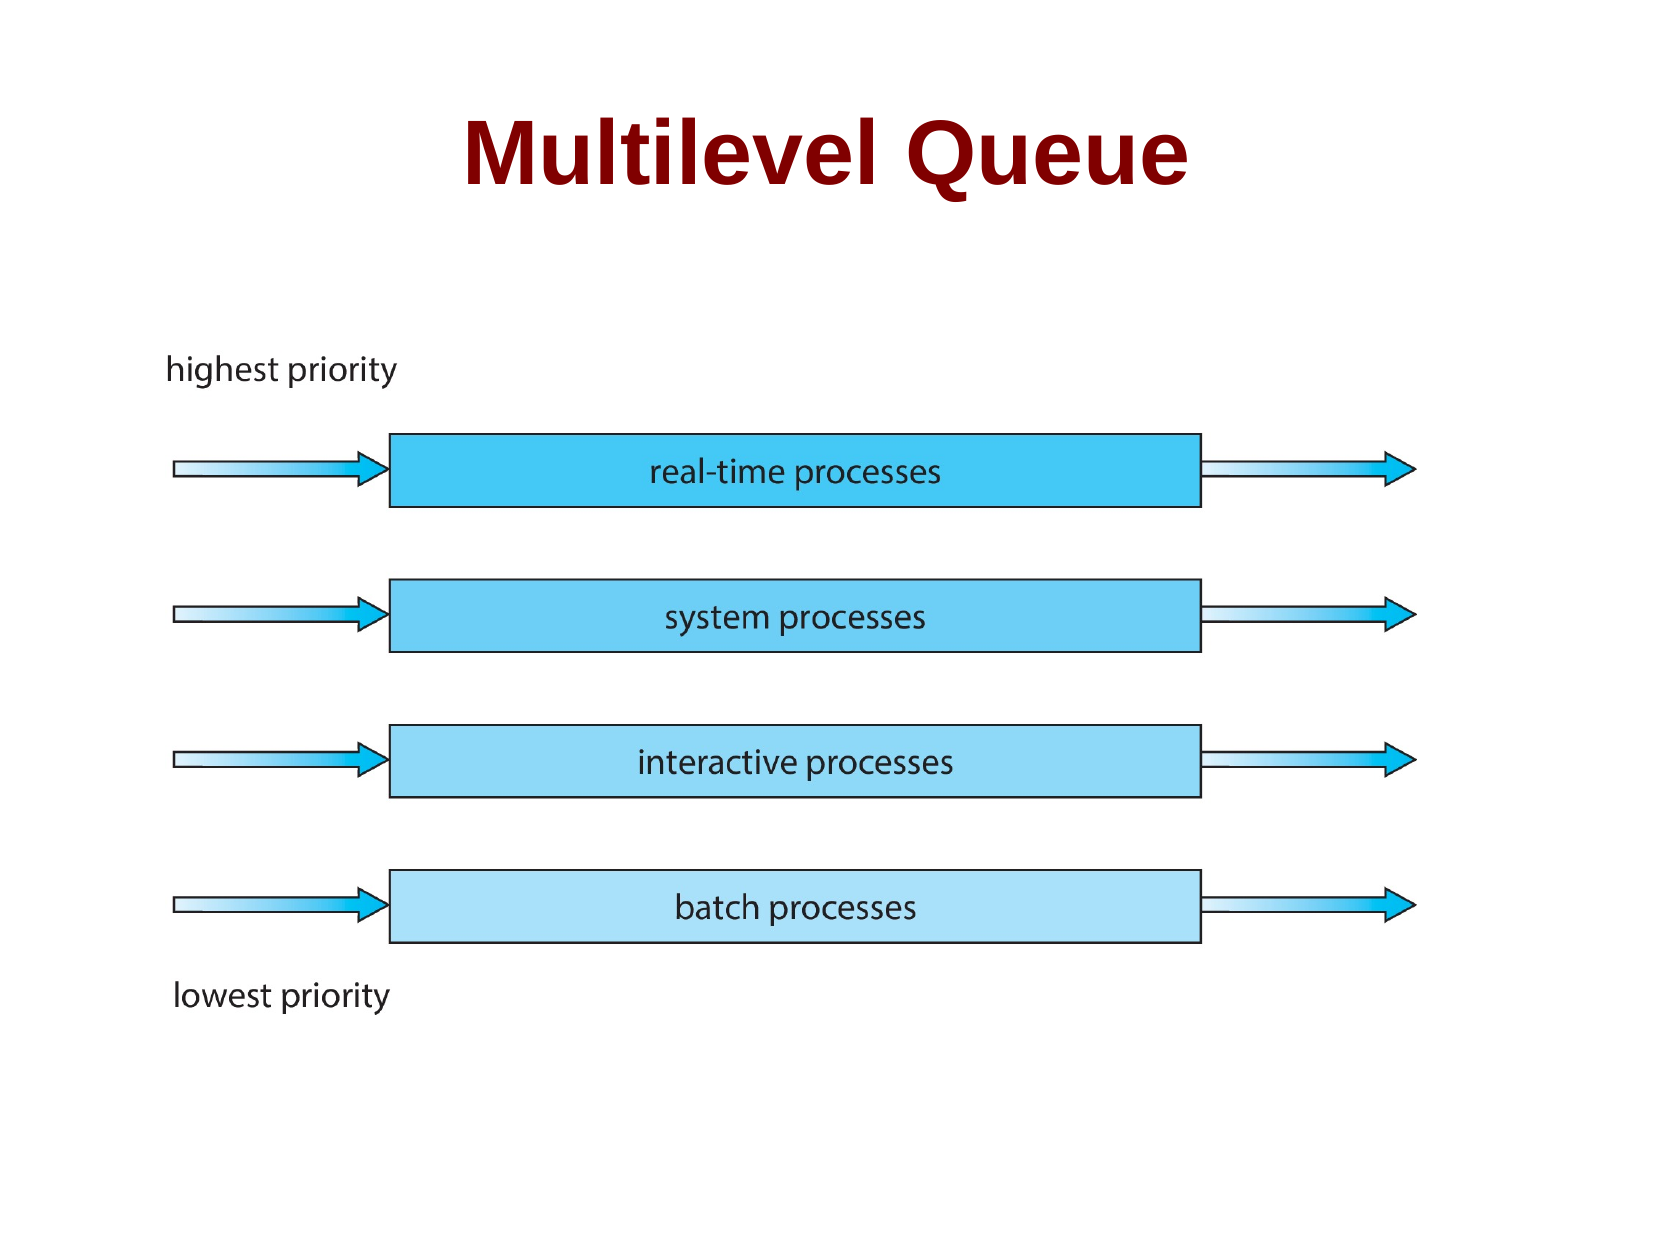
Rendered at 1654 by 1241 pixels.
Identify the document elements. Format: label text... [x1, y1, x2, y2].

title Multilevel Queue [82, 49, 1571, 257]
picture [165, 350, 1417, 1016]
